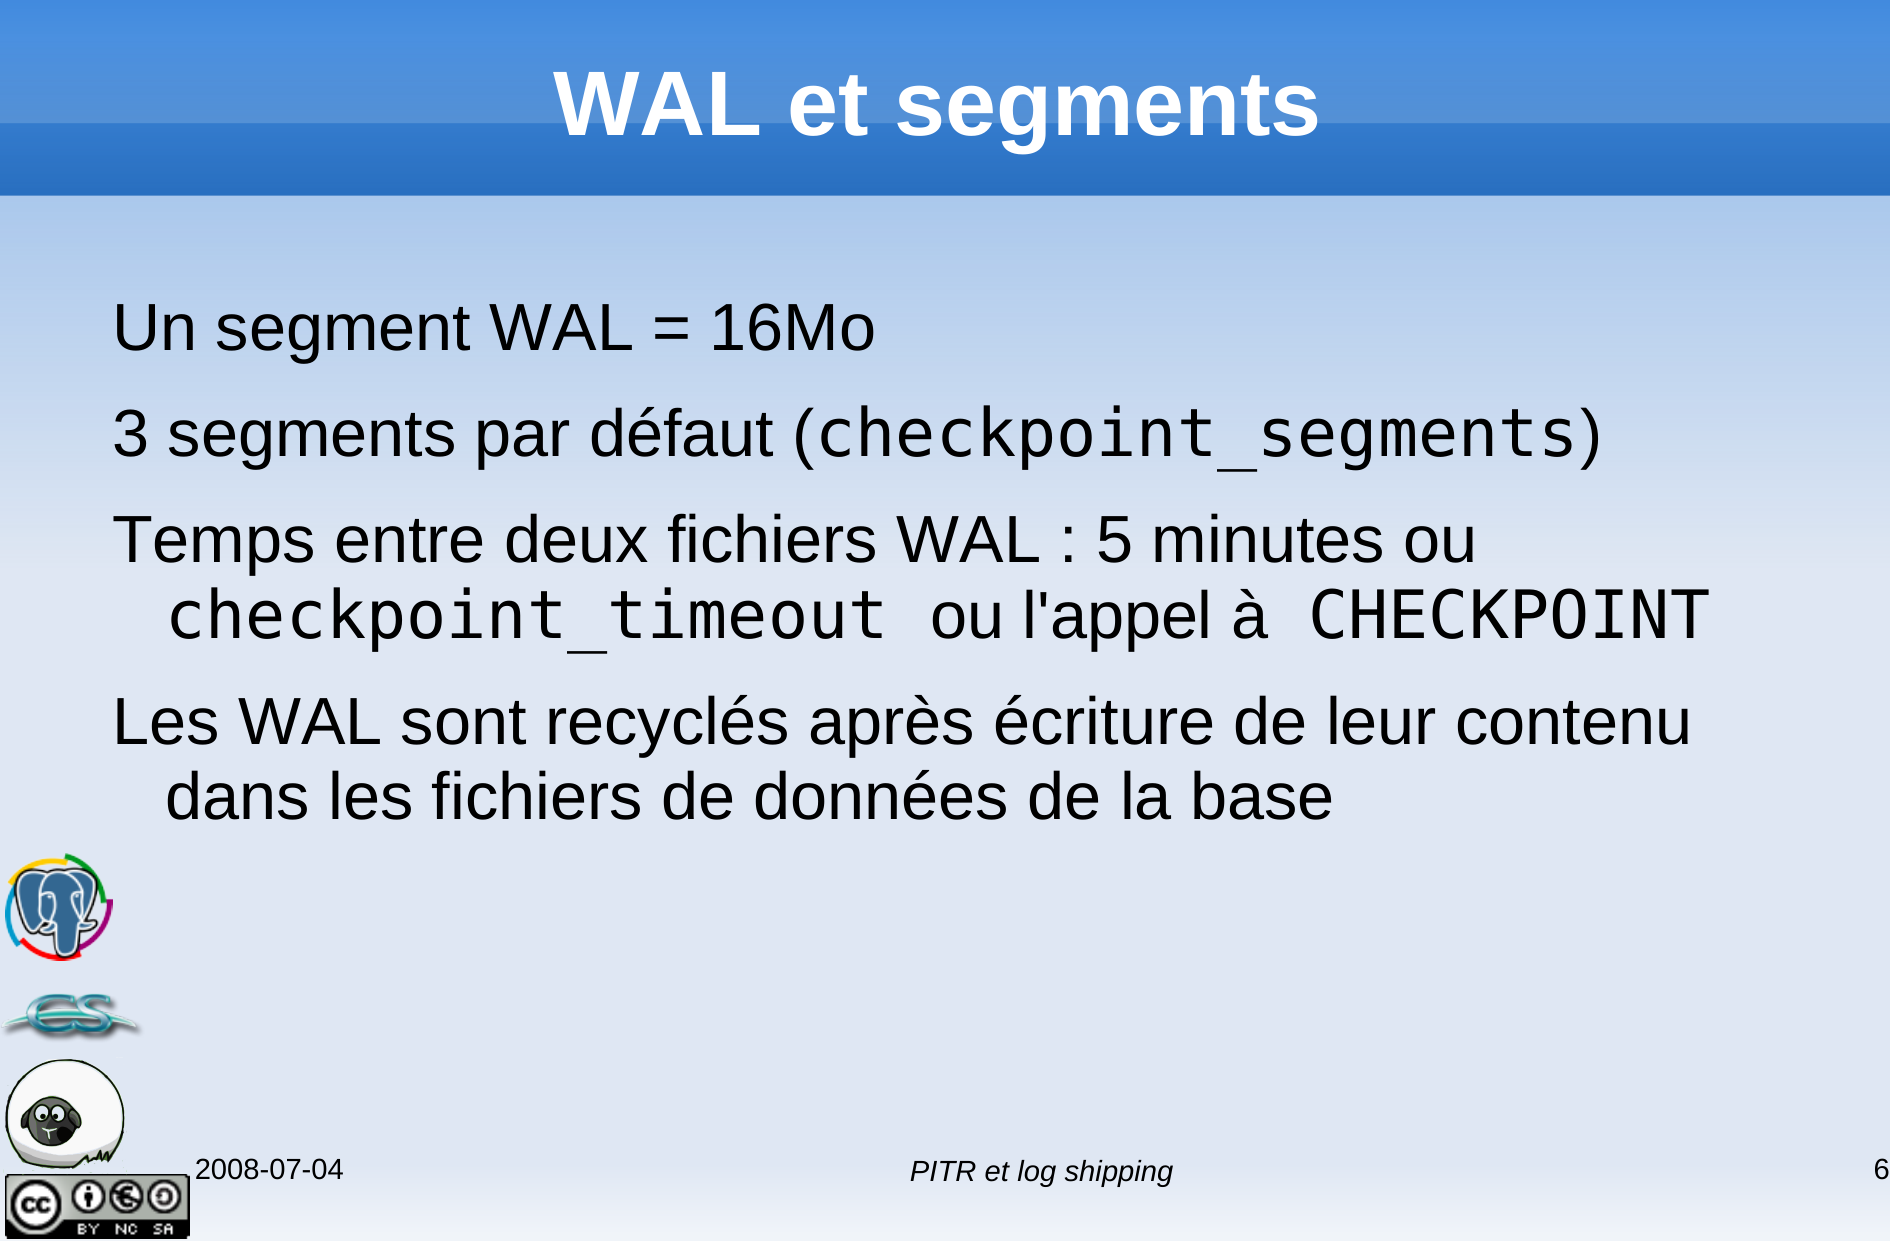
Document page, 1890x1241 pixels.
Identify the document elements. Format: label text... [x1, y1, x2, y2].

list Un segment WAL = 16Mo 3 segments par défaut (checkpoint_segments) Temps entre deux fichiers WAL : 5 minutes ou checkpoint_timeout ou l'appel à CHECKPOINT Les WAL sont recyclés après écriture de leur contenu dans les fichiers de données de la base [94, 290, 1796, 1109]
title WAL et segments [87, 0, 1789, 208]
picture [0, 0, 1890, 1241]
